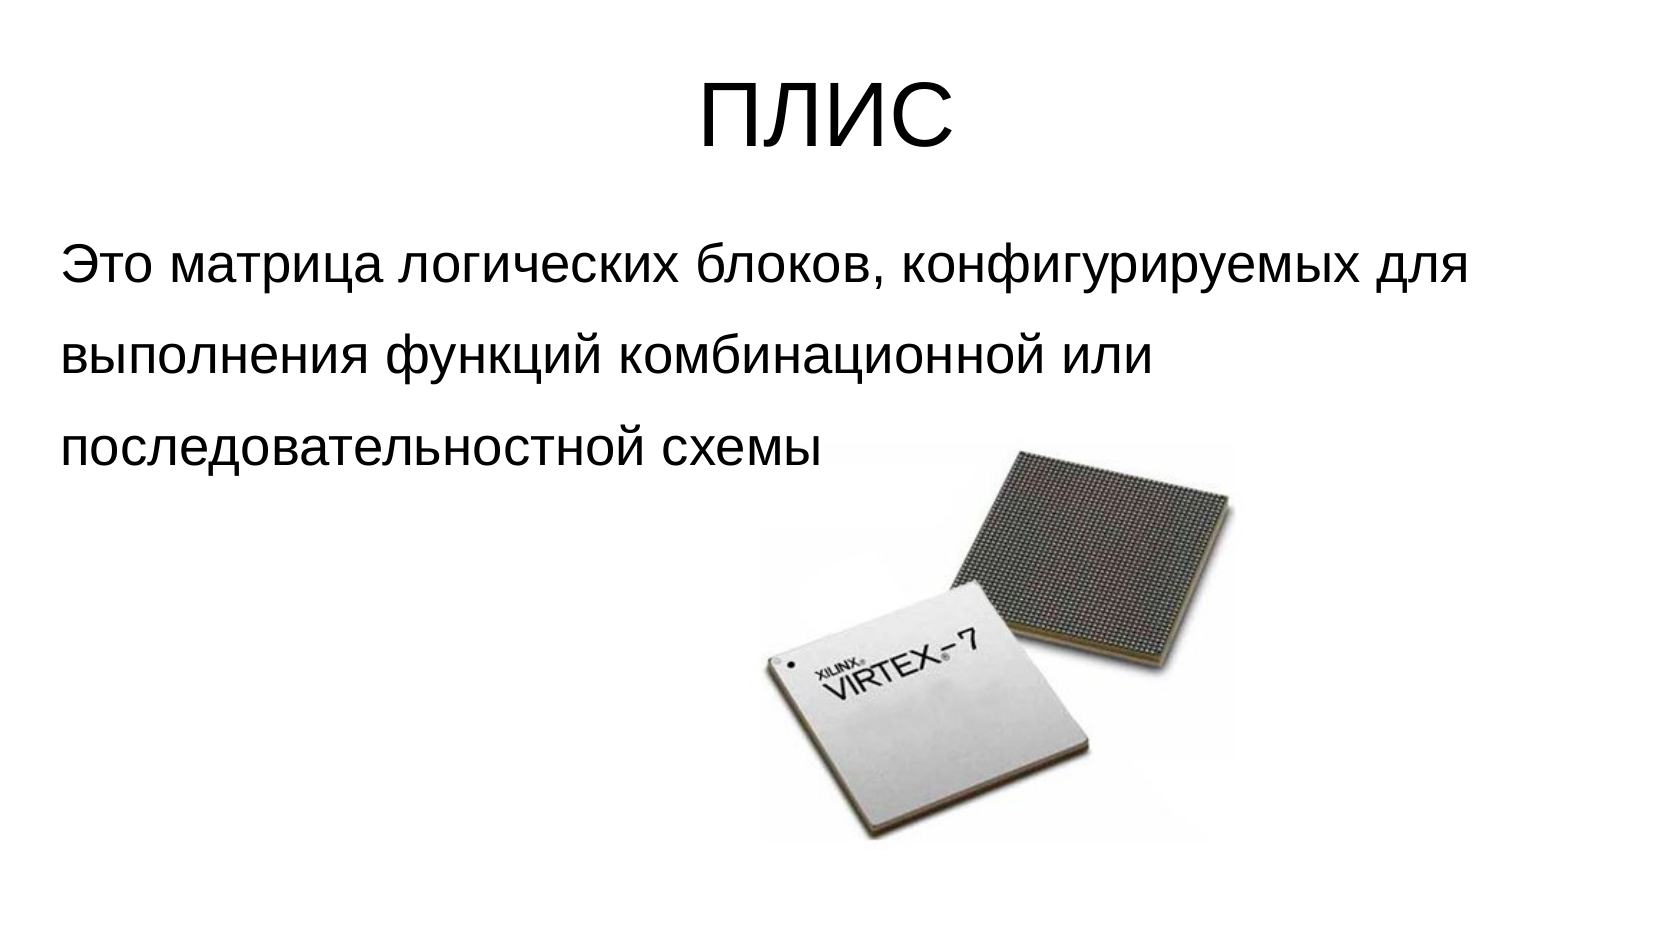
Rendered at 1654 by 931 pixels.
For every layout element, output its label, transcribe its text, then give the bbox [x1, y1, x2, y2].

list Это матрица логических блоков, конфигурируемых для выполнения функций комбинационной или последовательностной схемы [60, 202, 1636, 601]
picture [750, 601, 1243, 871]
title ПЛИС [82, 37, 1571, 193]
